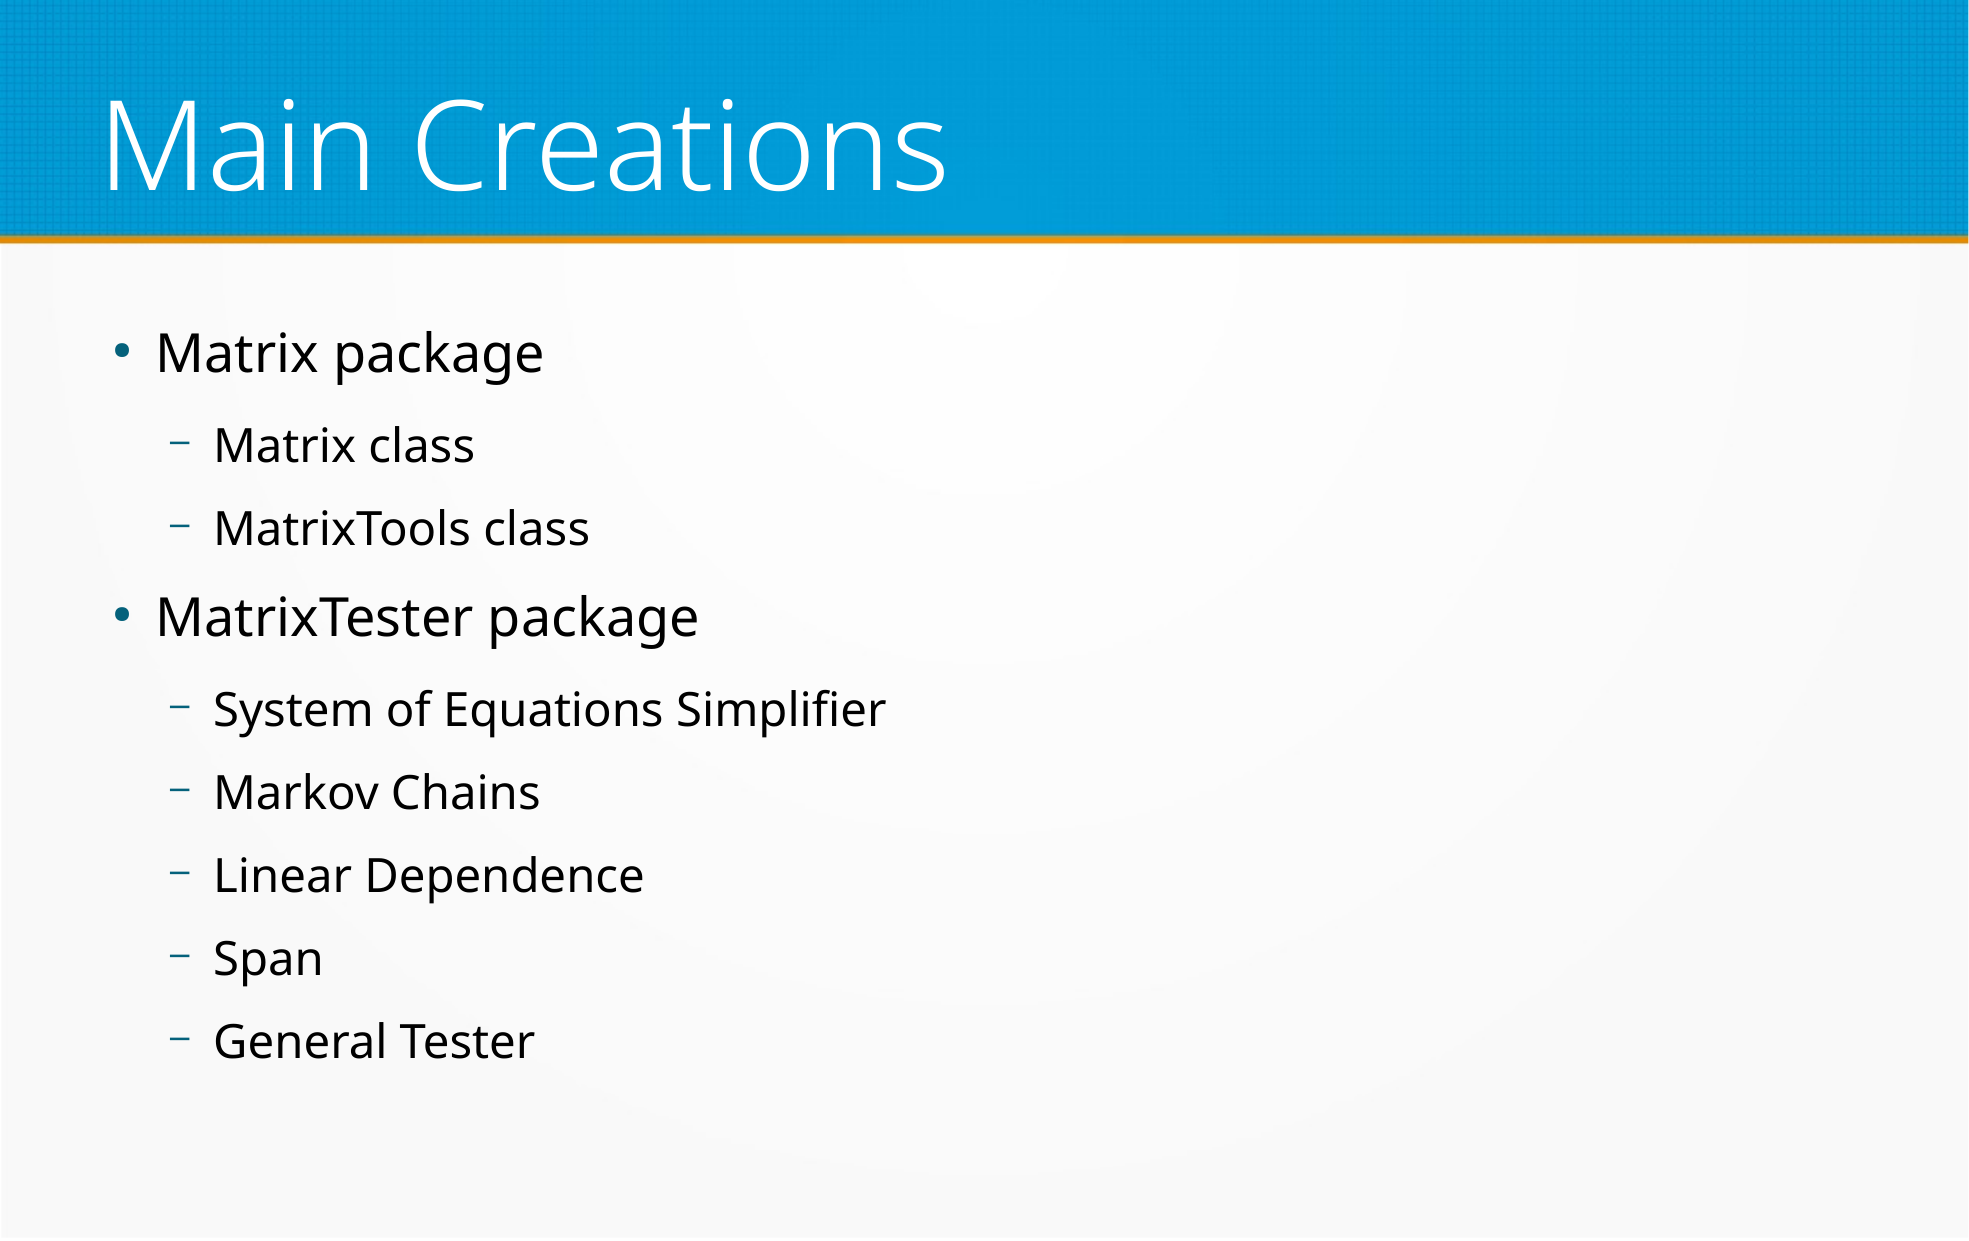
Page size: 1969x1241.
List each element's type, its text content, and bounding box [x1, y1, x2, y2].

list Matrix package Matrix class MatrixTools class MatrixTester package System of Equations Simplifier Markov Chains Linear Dependence Span General Tester [98, 315, 1861, 1081]
title Main Creations [98, 19, 1870, 227]
picture [0, 233, 1969, 1241]
